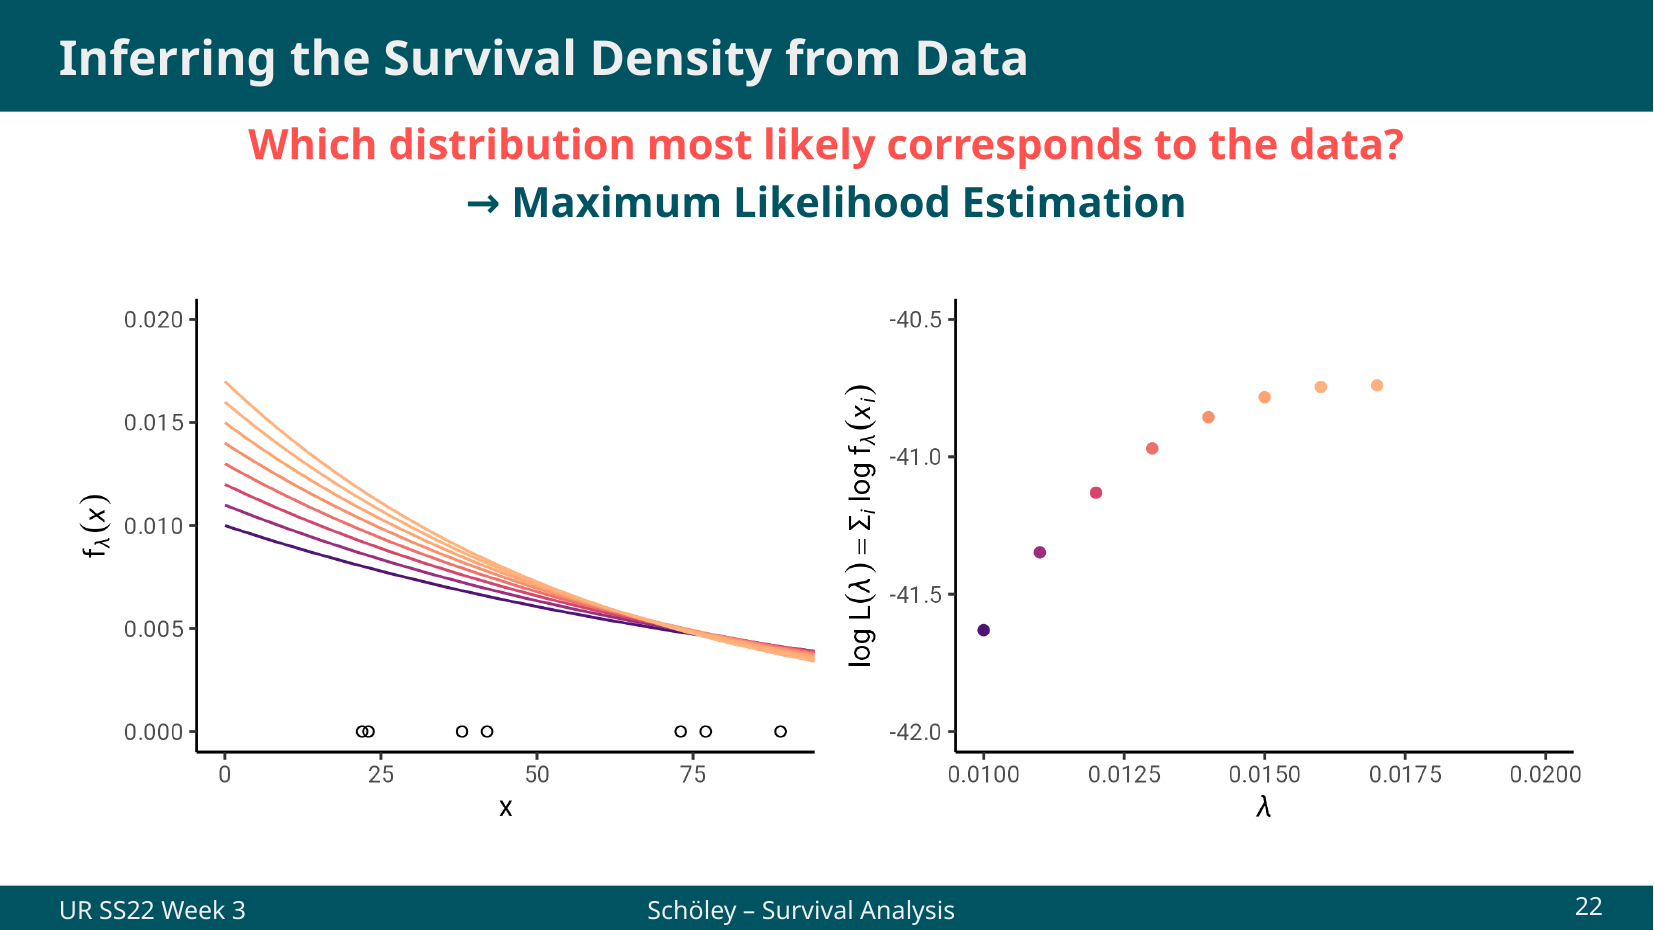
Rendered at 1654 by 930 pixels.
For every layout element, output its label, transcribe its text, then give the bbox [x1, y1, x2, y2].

title Inferring the Survival Density from Data [58, 0, 1594, 107]
picture [49, 269, 1603, 852]
text_box Which distribution most likely corresponds to the data? → Maximum Likelihood Estimation [19, 107, 1634, 310]
